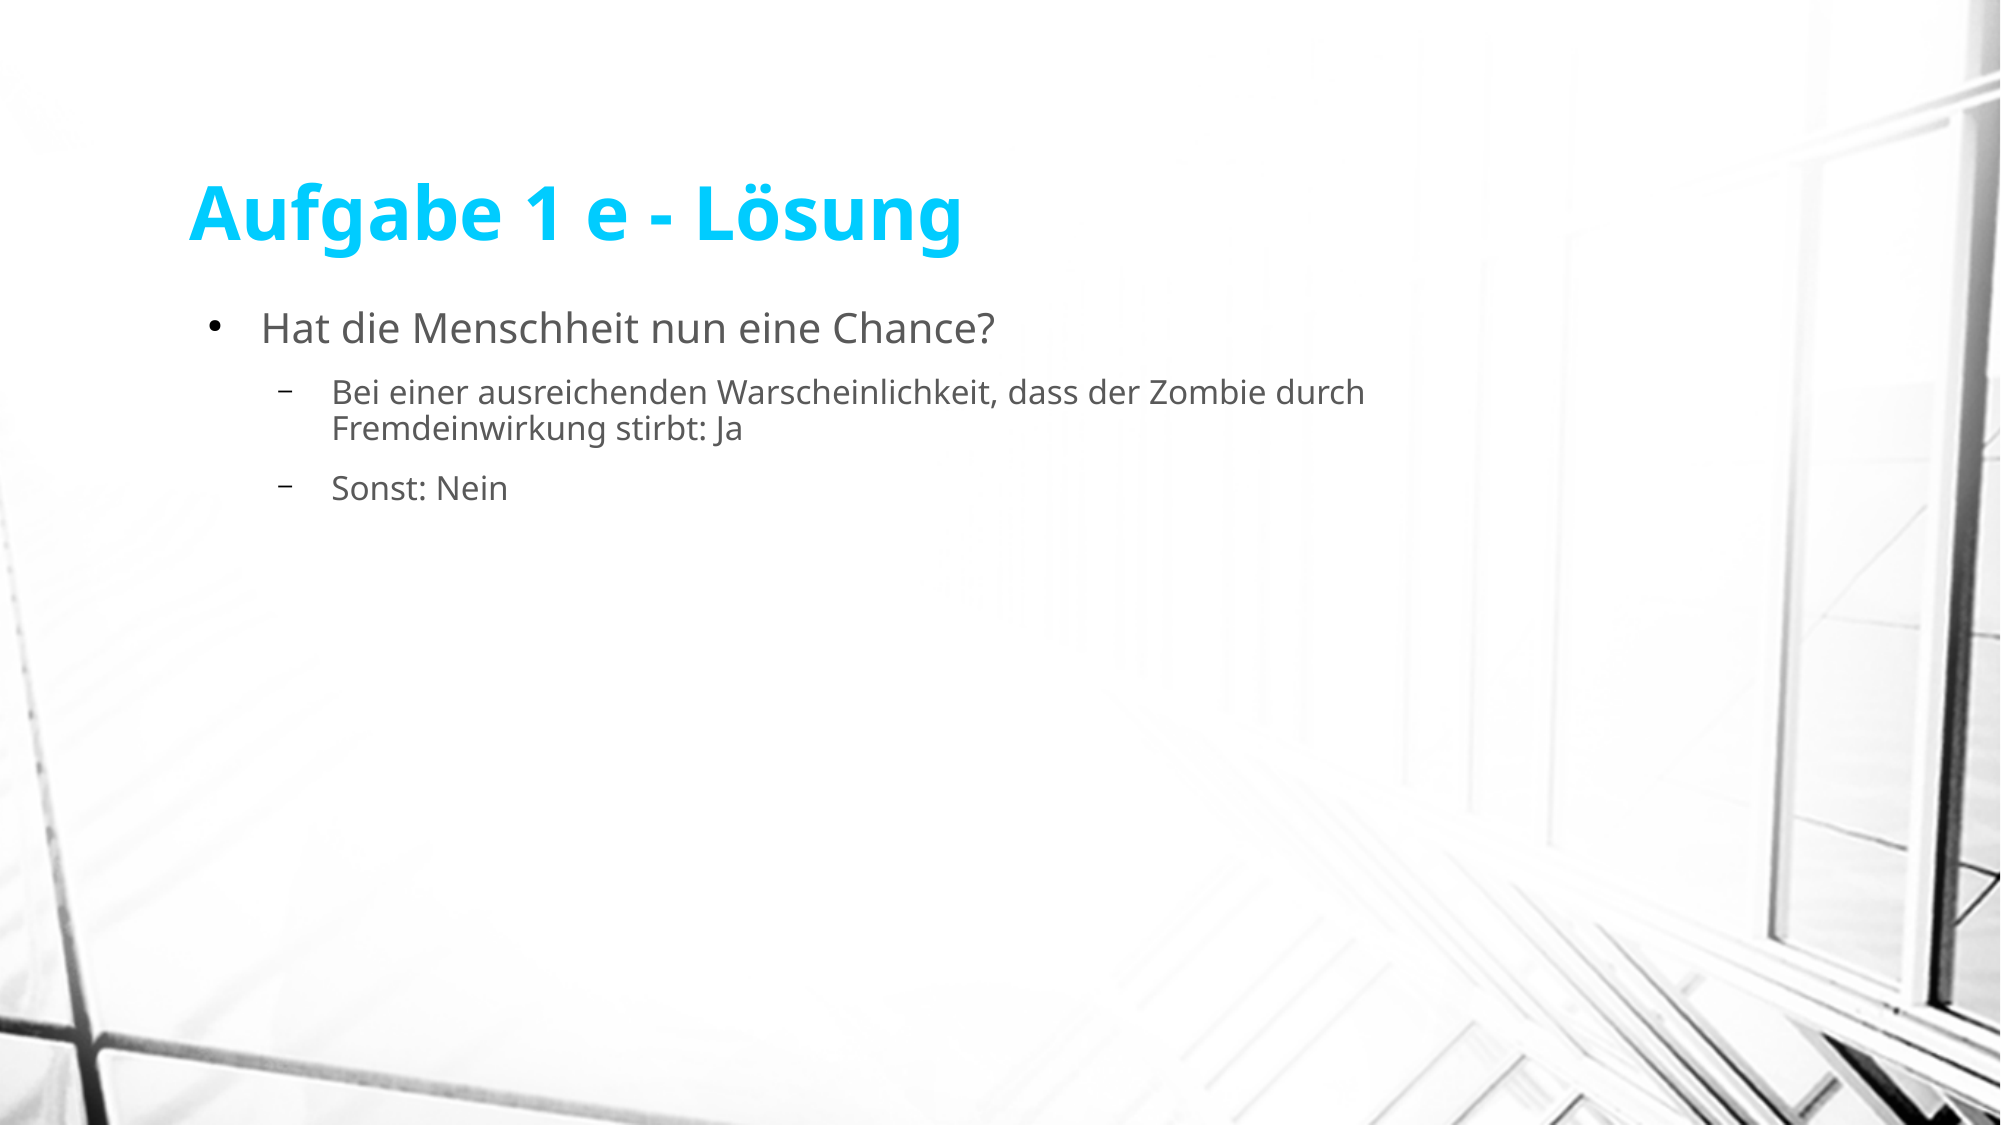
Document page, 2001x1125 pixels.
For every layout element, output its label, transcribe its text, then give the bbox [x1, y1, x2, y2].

picture [0, 0, 2001, 1125]
list Hat die Menschheit nun eine Chance? Bei einer ausreichenden Warscheinlichkeit, dass der Zombie durch Fremdeinwirkung stirbt: Ja Sonst: Nein [174, 299, 1475, 584]
title Aufgabe 1 e - Lösung [174, 87, 1831, 263]
